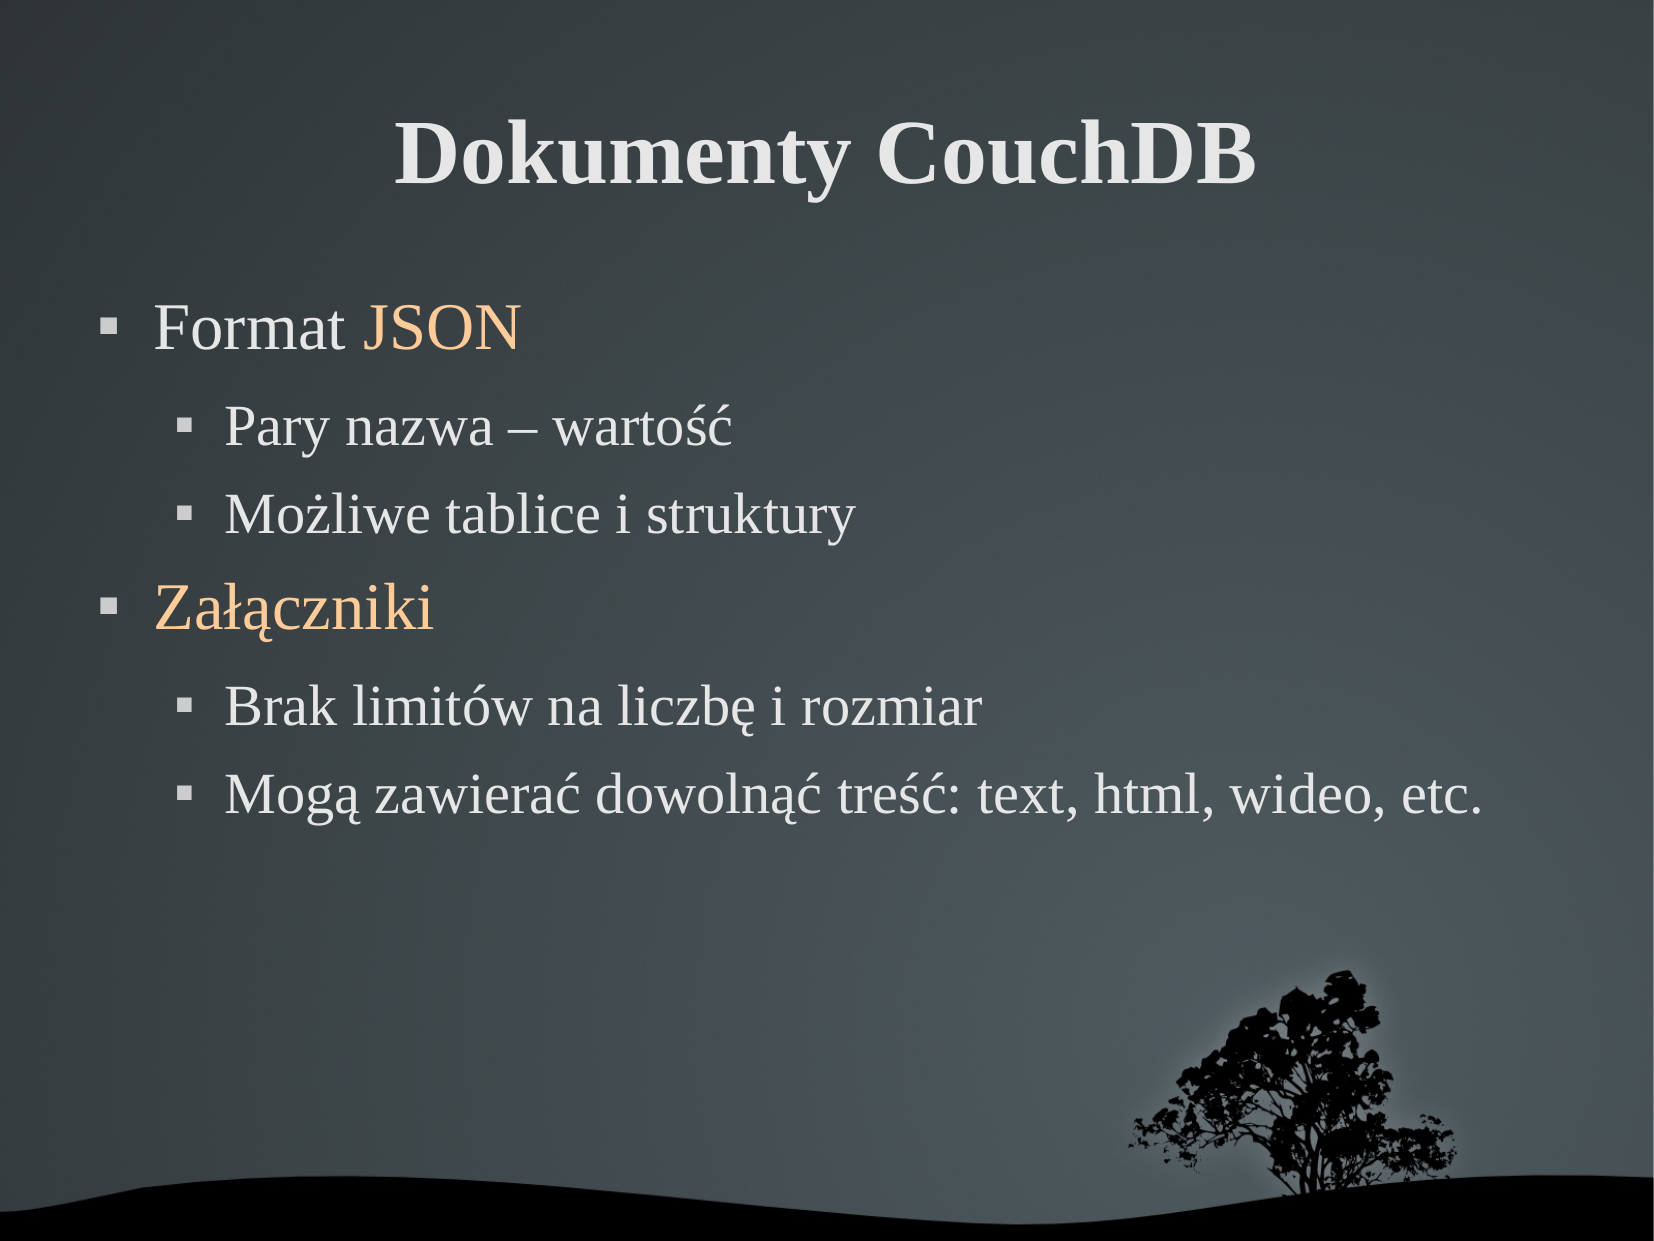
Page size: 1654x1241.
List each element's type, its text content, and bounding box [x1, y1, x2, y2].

title Dokumenty CouchDB [82, 56, 1571, 250]
list Format JSON Pary nazwa – wartość Możliwe tablice i struktury Załączniki Brak limitów na liczbę i rozmiar Mogą zawierać dowolnąć treść: text, html, wideo, etc. [82, 290, 1571, 1094]
picture [0, 0, 1654, 1241]
